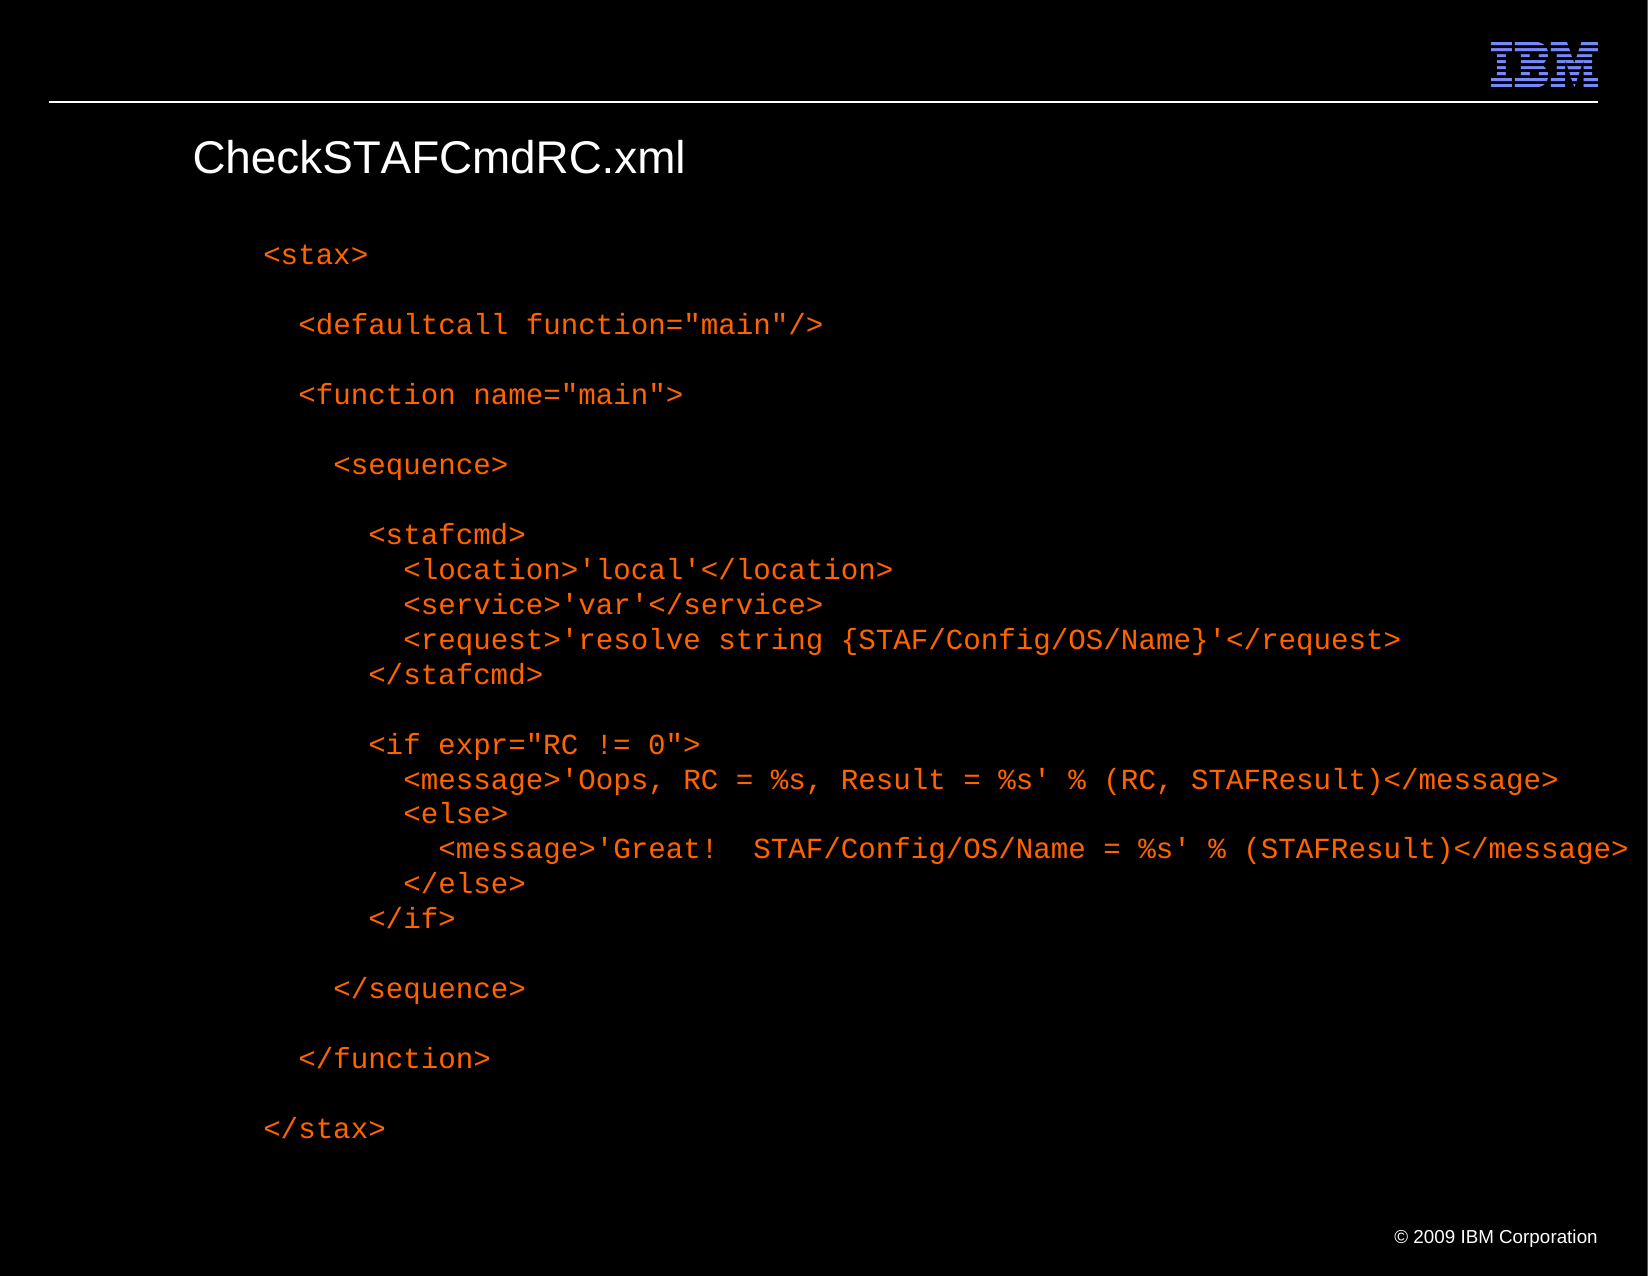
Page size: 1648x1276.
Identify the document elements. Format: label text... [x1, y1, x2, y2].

picture [1491, 42, 1598, 87]
title CheckSTAFCmdRC.xml [175, 125, 1648, 219]
text_box <stax> <defaultcall function="main"/> <function name="main"> <sequence> <stafcmd> <location>'local'</location> <service>'var'</service> <request>'resolve string {STAF/Config/OS/Name}'</request> </stafcmd> <if expr="RC != 0"> <message>'Oops, RC = %s, Result = %s' % (RC, STAFResult)</message> <else> <message>'Great! STAF/Config/OS/Name = %s' % (STAFResult)</message> </else> </if> </sequence> </function> </stax> [248, 227, 1648, 1153]
